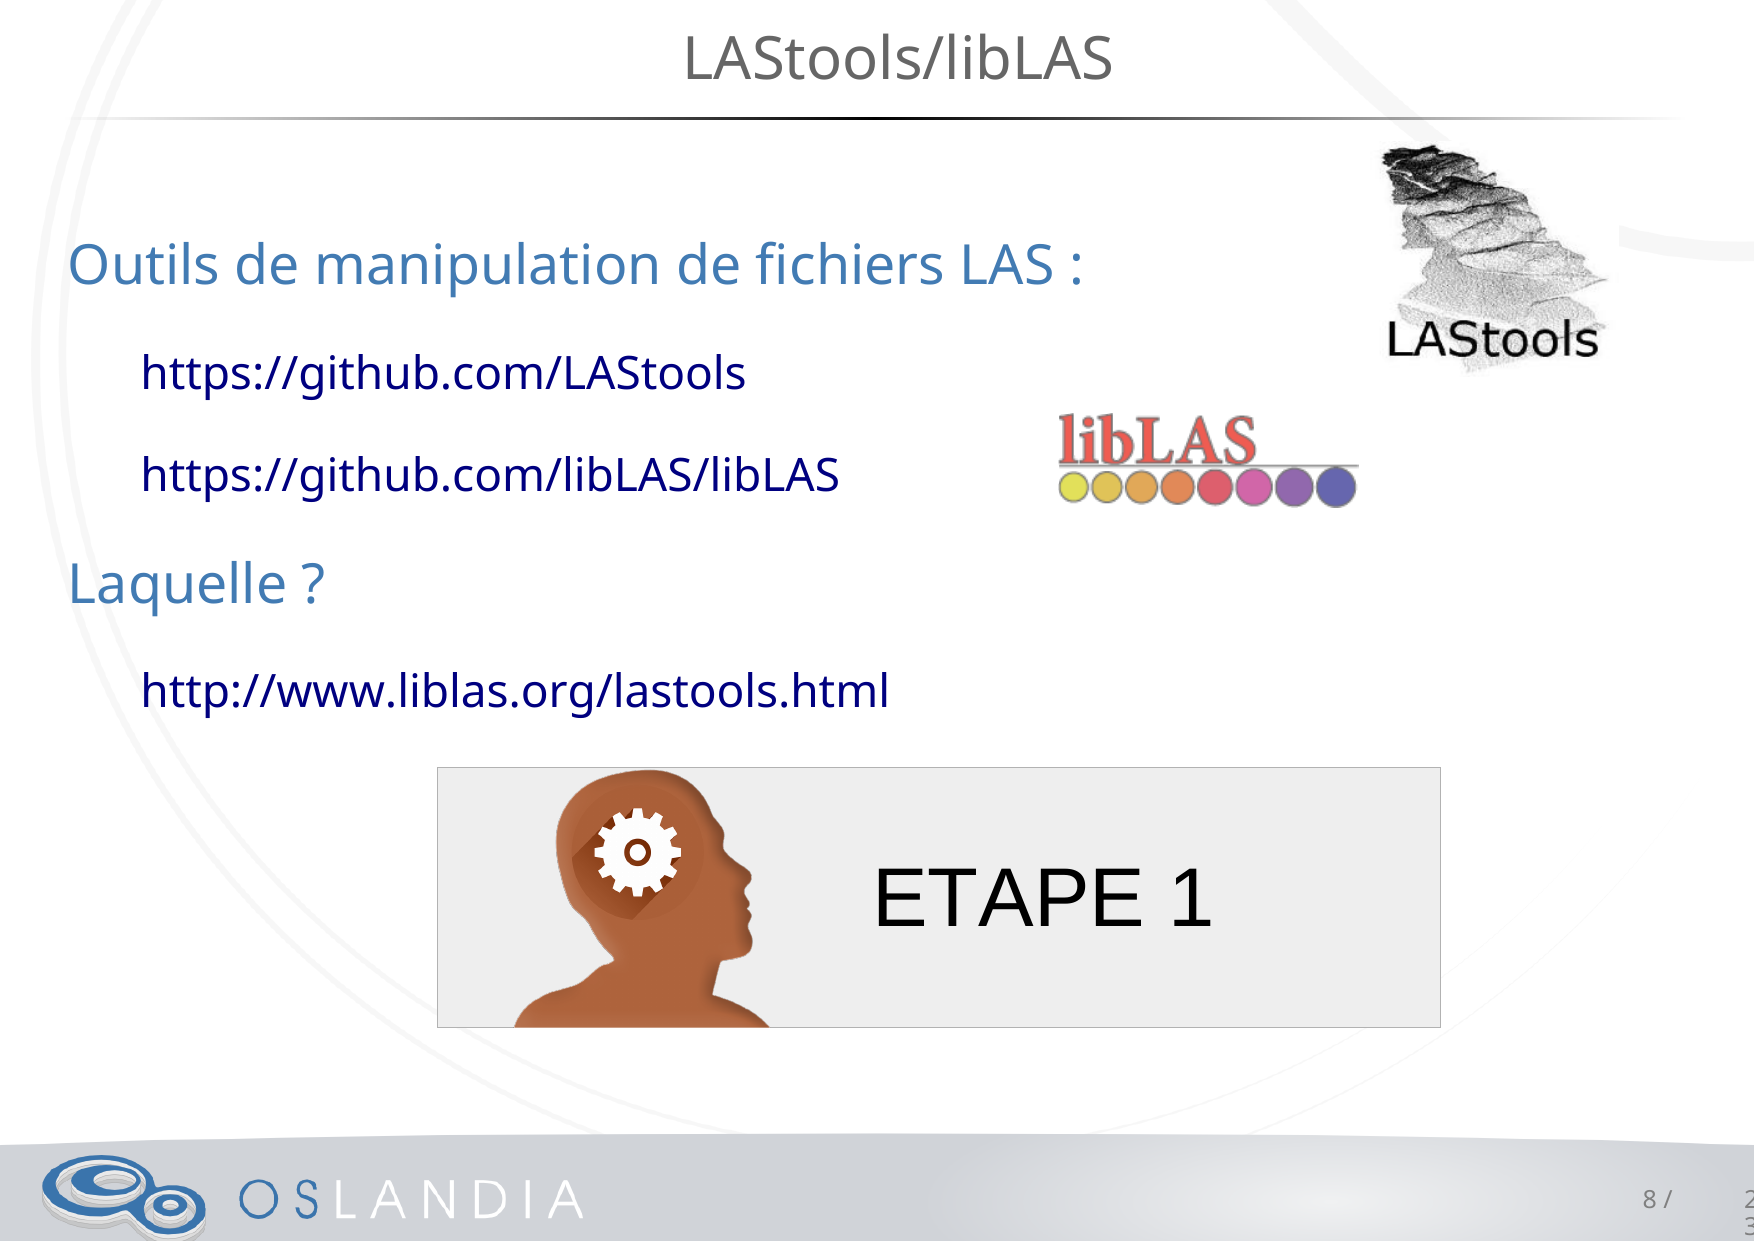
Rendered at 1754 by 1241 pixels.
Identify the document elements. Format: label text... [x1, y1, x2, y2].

list Outils de manipulation de fichiers LAS : https://github.com/LAStools https://github.com/libLAS/libLAS Laquelle ? http://www.liblas.org/lastools.html [37, 225, 1710, 689]
text_box ETAPE 1 [437, 767, 1441, 1028]
picture [0, 0, 1754, 1241]
title LAStools/libLAS [31, 14, 1754, 98]
